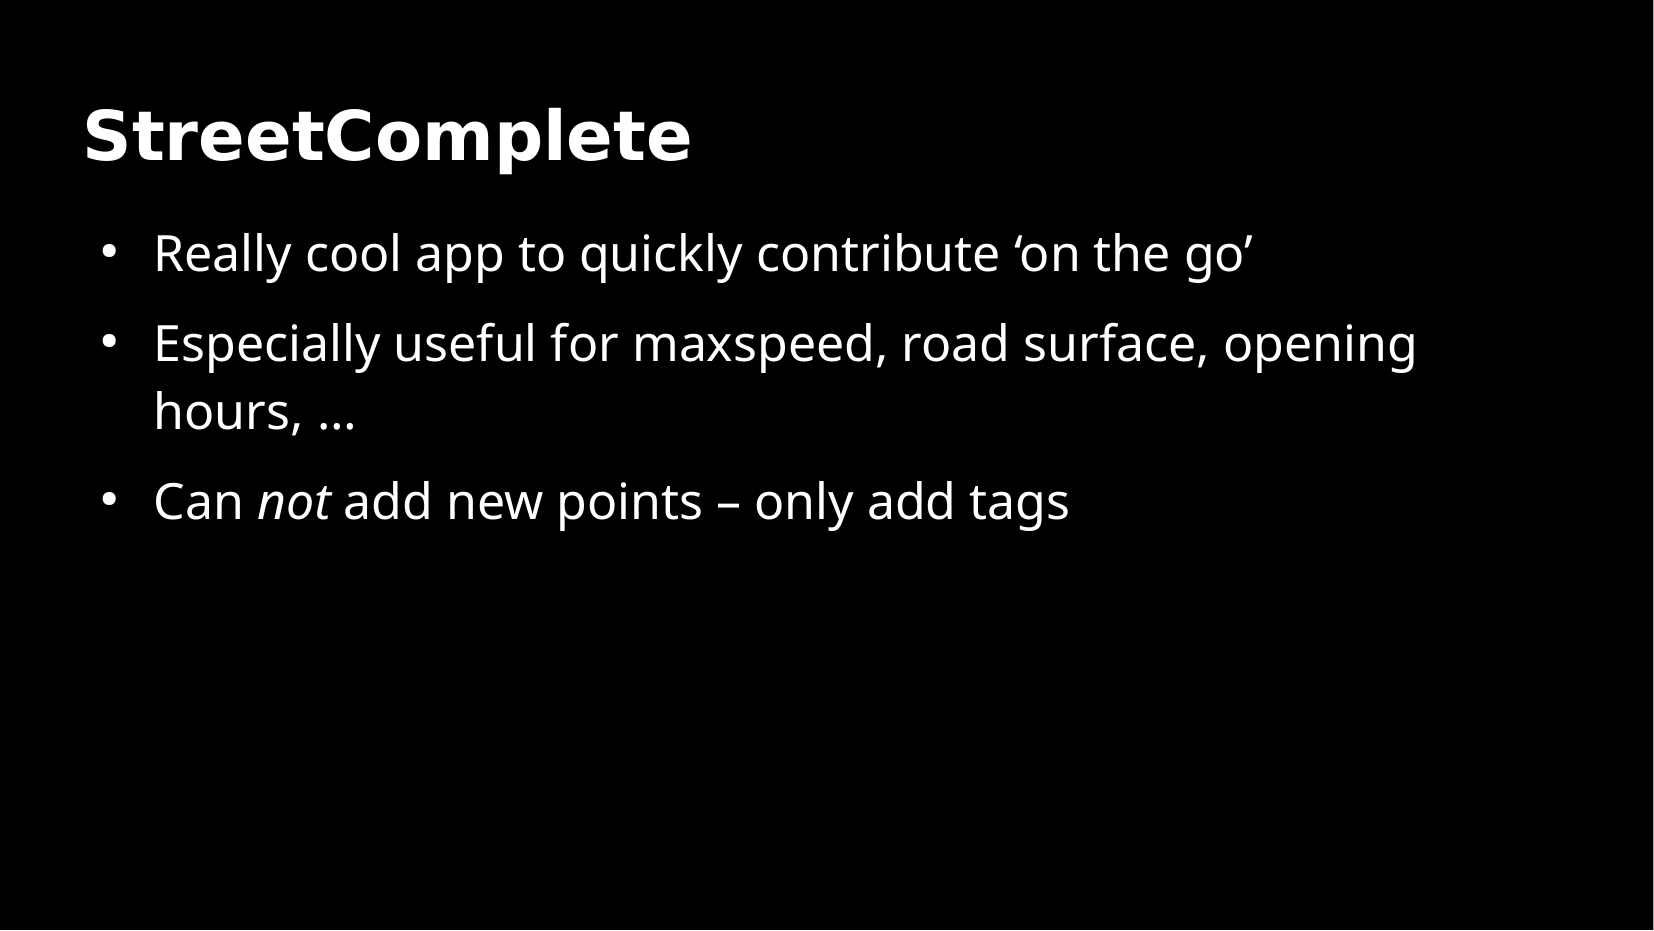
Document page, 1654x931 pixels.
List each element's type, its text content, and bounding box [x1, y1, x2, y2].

list Really cool app to quickly contribute ‘on the go’ Especially useful for maxspeed, road surface, opening hours, … Can not add new points – only add tags [82, 217, 1571, 758]
title StreetComplete [82, 59, 1571, 215]
